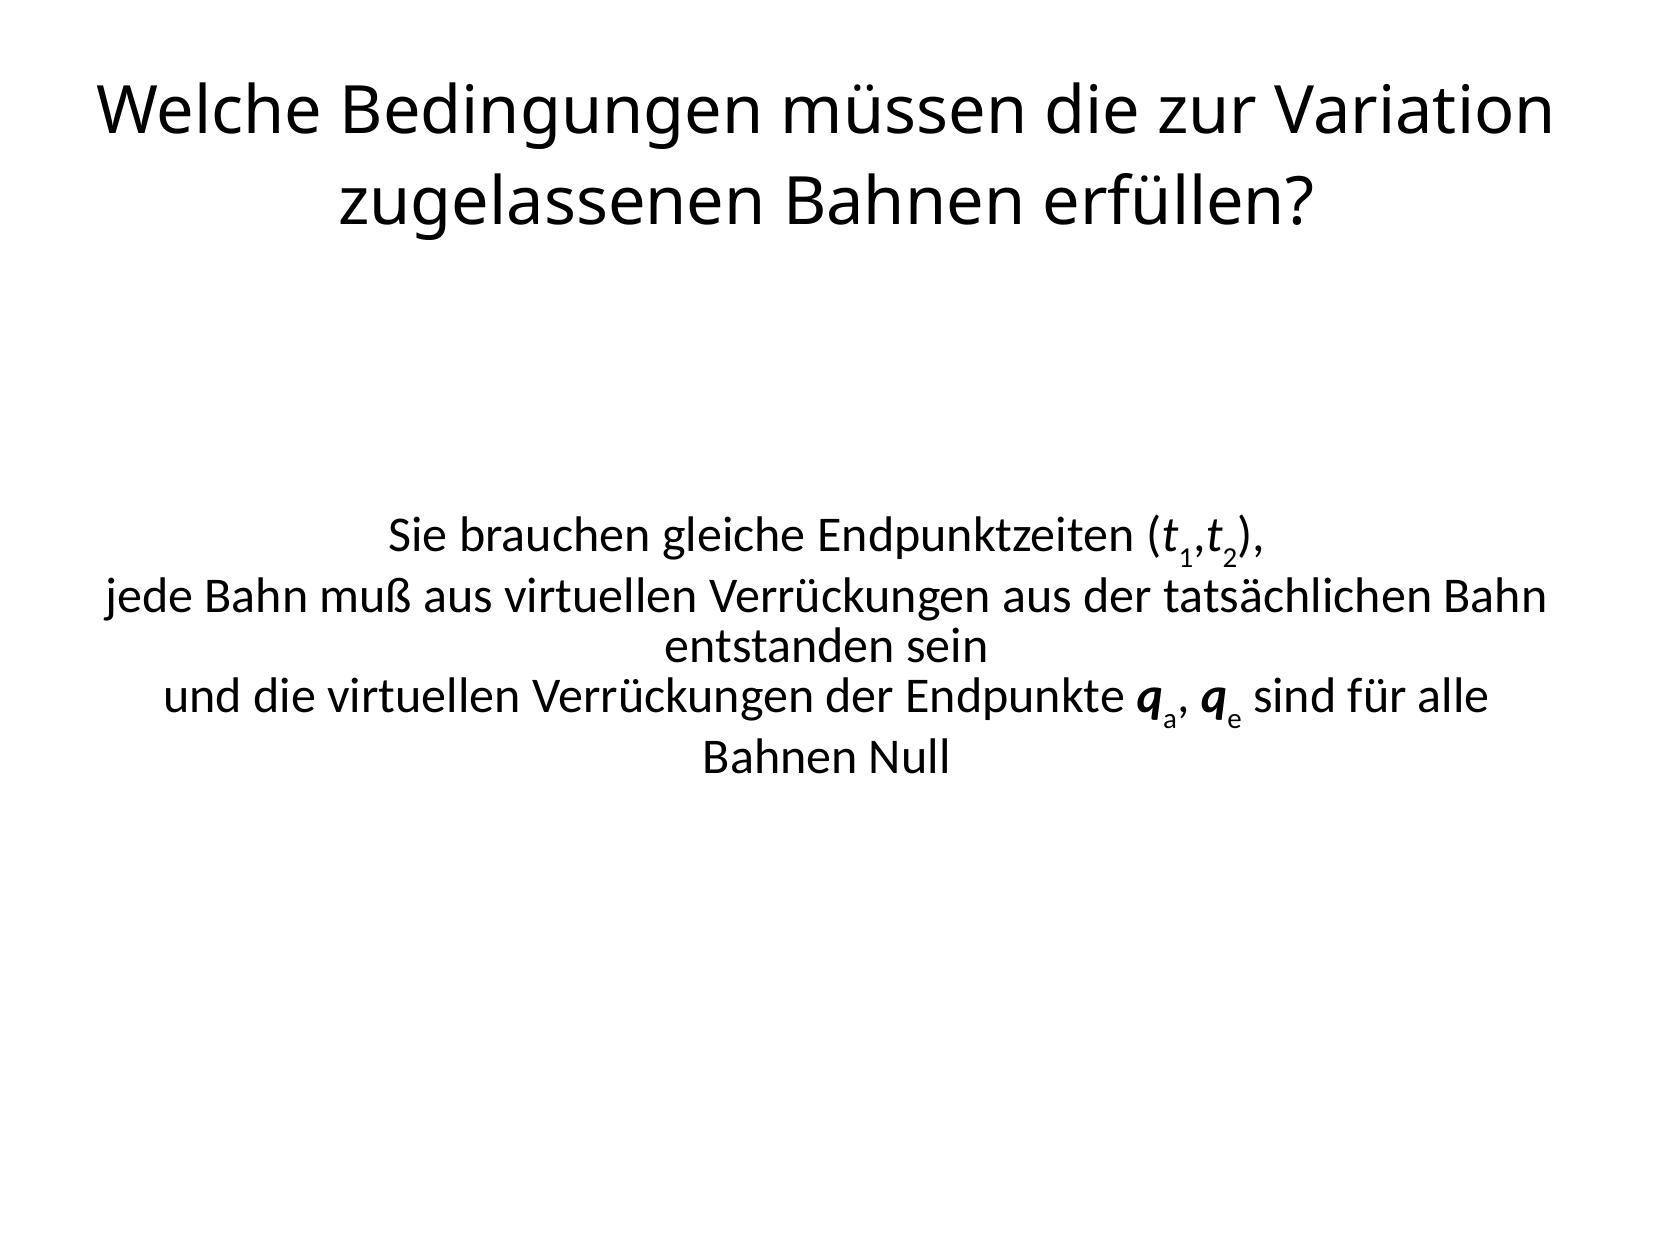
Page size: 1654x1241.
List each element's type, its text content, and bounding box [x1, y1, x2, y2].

subtitle Sie brauchen gleiche Endpunktzeiten (t1,t2), jede Bahn muß aus virtuellen Verrückungen aus der tatsächlichen Bahn entstanden sein und die virtuellen Verrückungen der Endpunkte qa, qe sind für alle Bahnen Null [82, 290, 1571, 1010]
title Welche Bedingungen müssen die zur Variation zugelassenen Bahnen erfüllen? [82, 49, 1571, 257]
